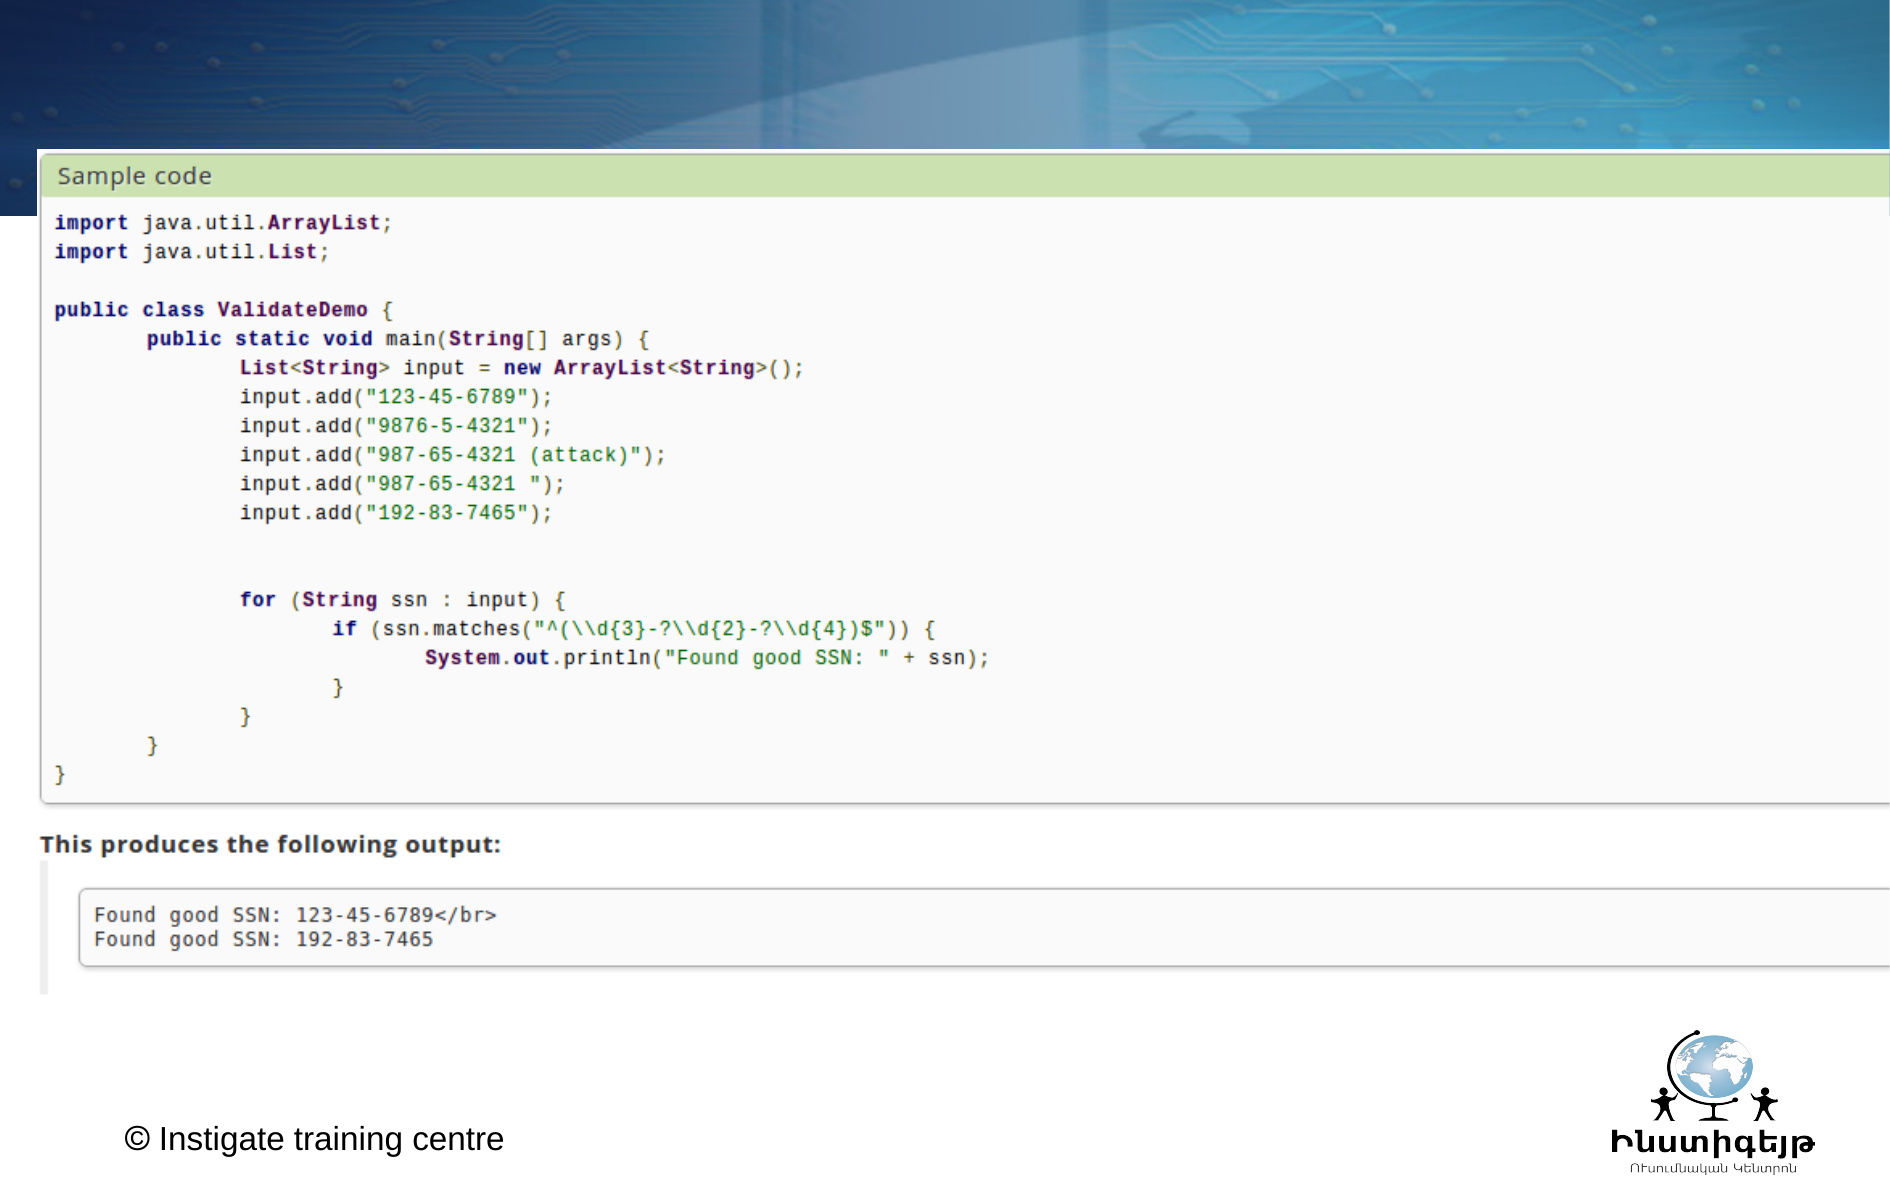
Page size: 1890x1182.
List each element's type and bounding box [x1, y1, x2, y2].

picture [0, 0, 1890, 1014]
picture [1612, 1030, 1815, 1175]
